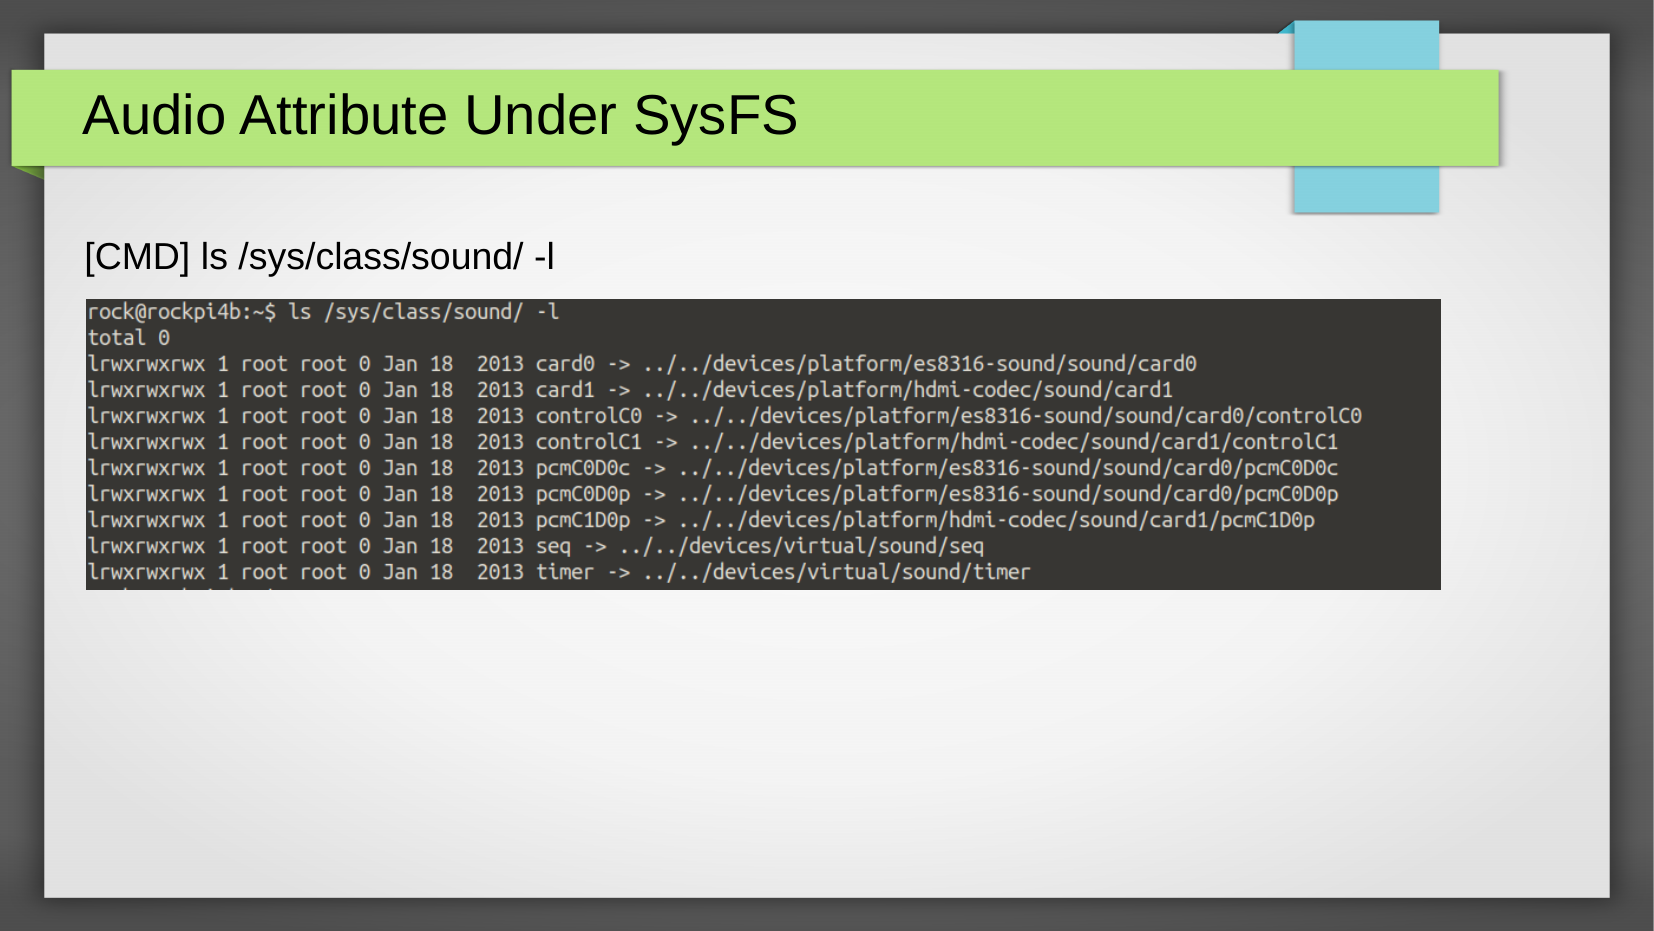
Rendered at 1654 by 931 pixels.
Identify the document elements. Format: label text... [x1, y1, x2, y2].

title Audio Attribute Under SysFS [82, 70, 1264, 160]
picture [0, 0, 1654, 931]
text_box [CMD] ls /sys/class/sound/ -l [69, 228, 664, 286]
